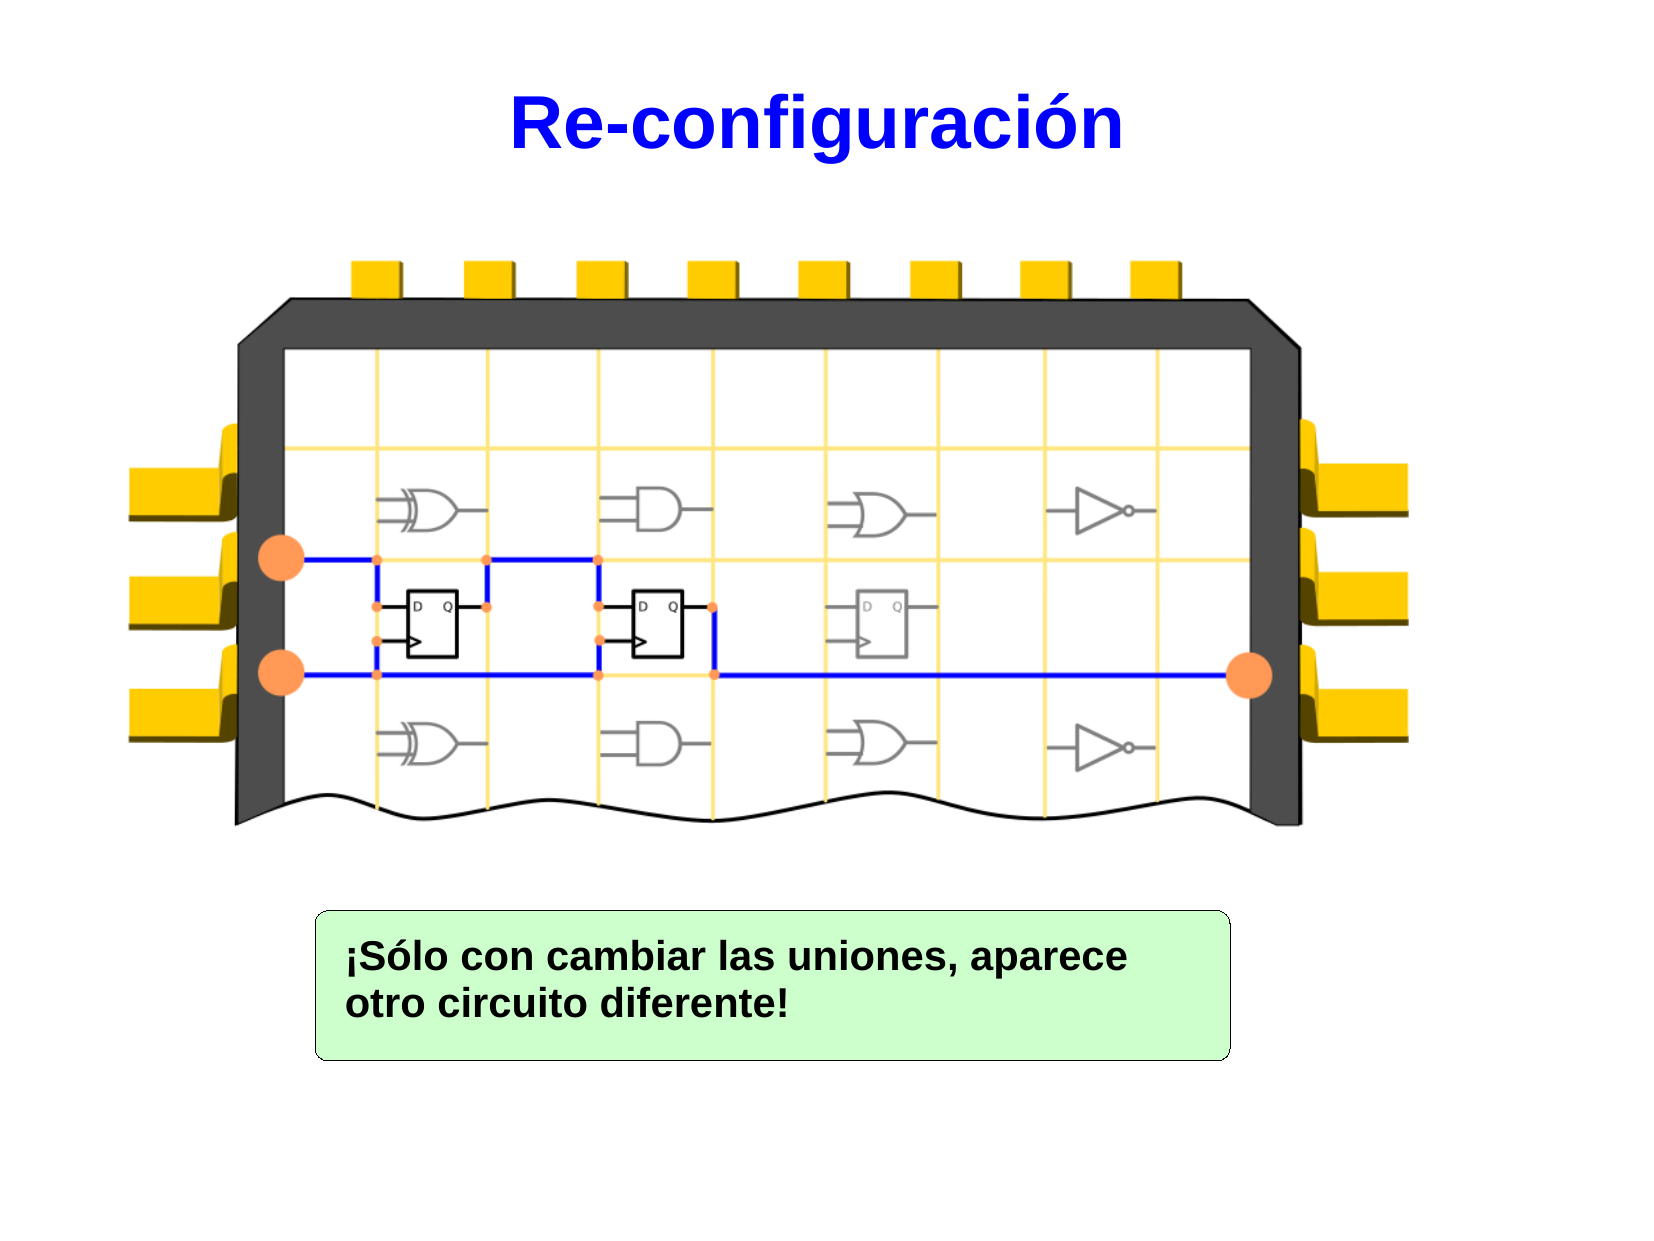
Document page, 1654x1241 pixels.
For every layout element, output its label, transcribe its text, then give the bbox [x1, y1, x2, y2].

text_box ¡Sólo con cambiar las uniones, aparece otro circuito diferente! [330, 925, 1231, 1046]
text_box [315, 910, 1231, 1061]
picture [105, 232, 1436, 856]
text_box Re-configuración [90, 73, 1546, 211]
